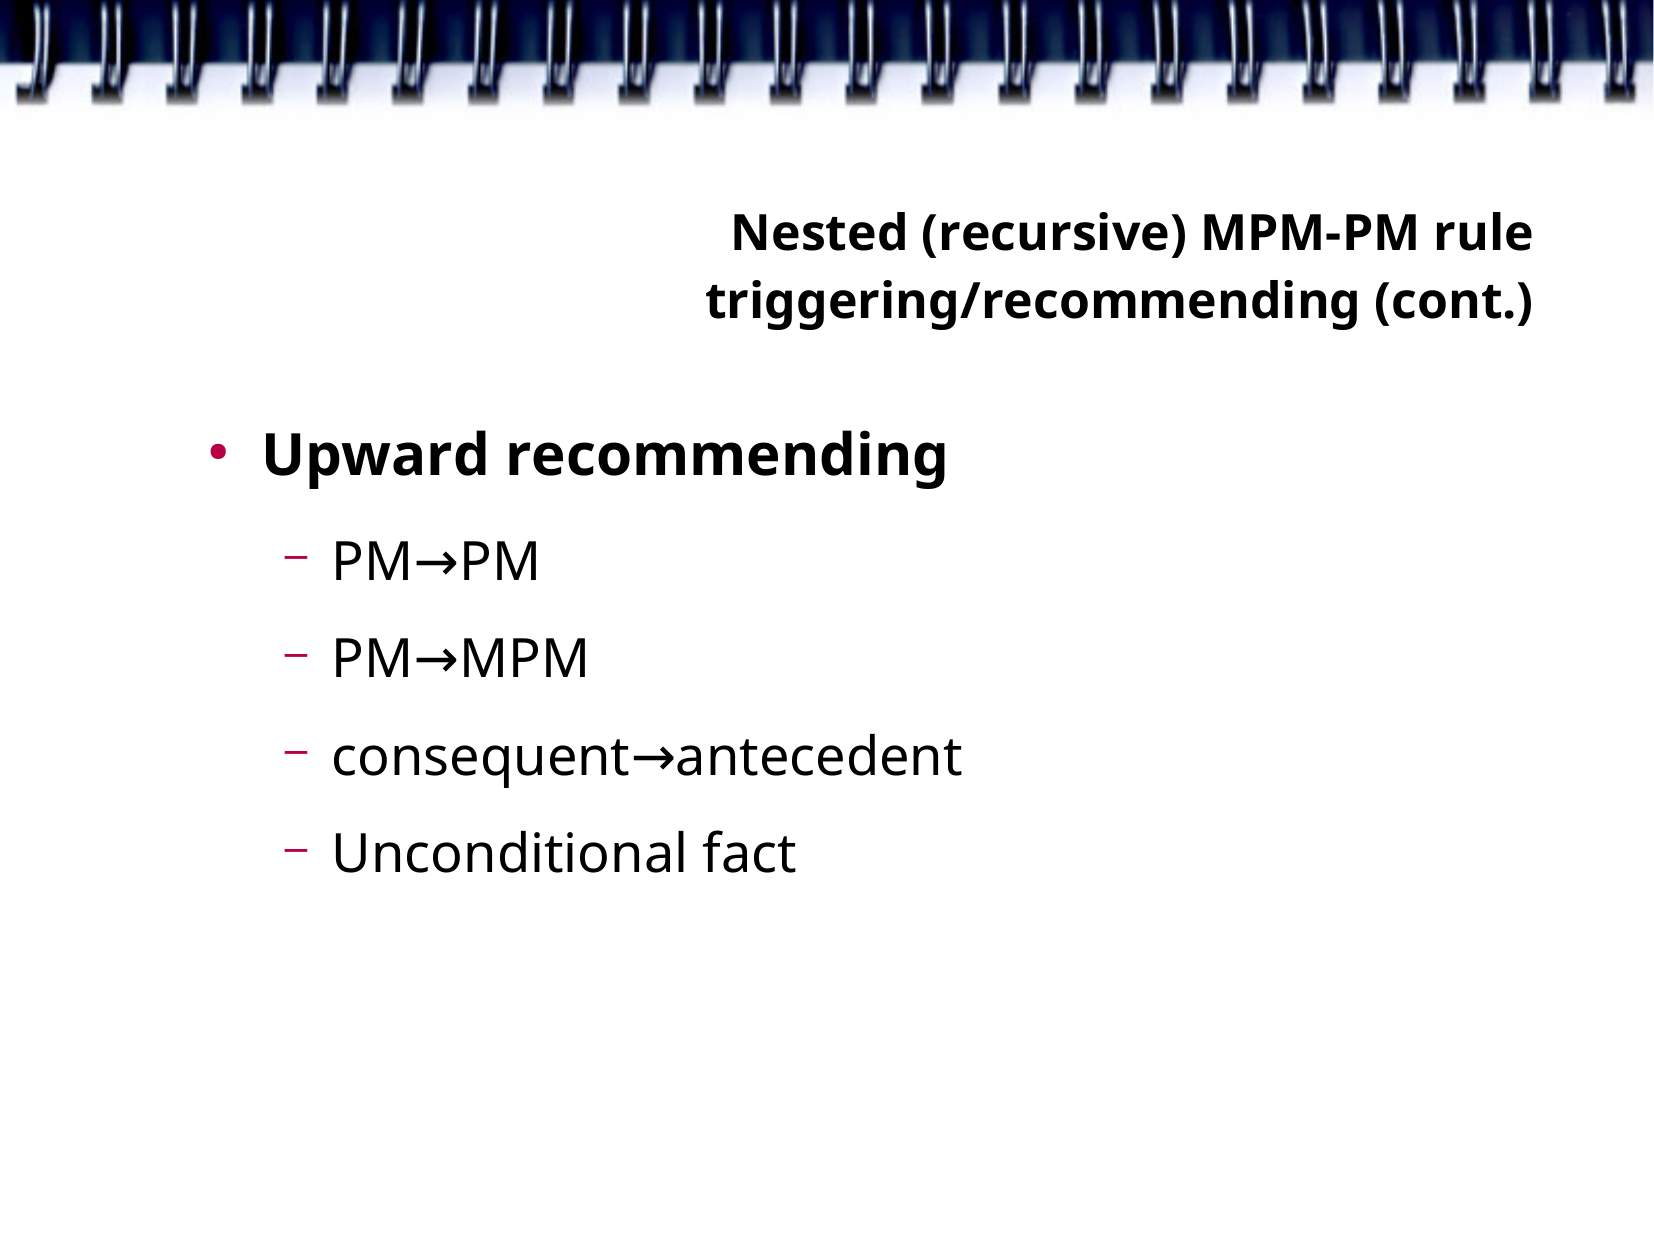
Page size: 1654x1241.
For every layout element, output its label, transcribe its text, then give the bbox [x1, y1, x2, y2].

picture [0, 0, 1654, 121]
title Nested (recursive) MPM-PM rule triggering/recommending (cont.) [139, 202, 1535, 329]
list Upward recommending PM→PM PM→MPM consequent→antecedent Unconditional fact [190, 413, 1506, 841]
